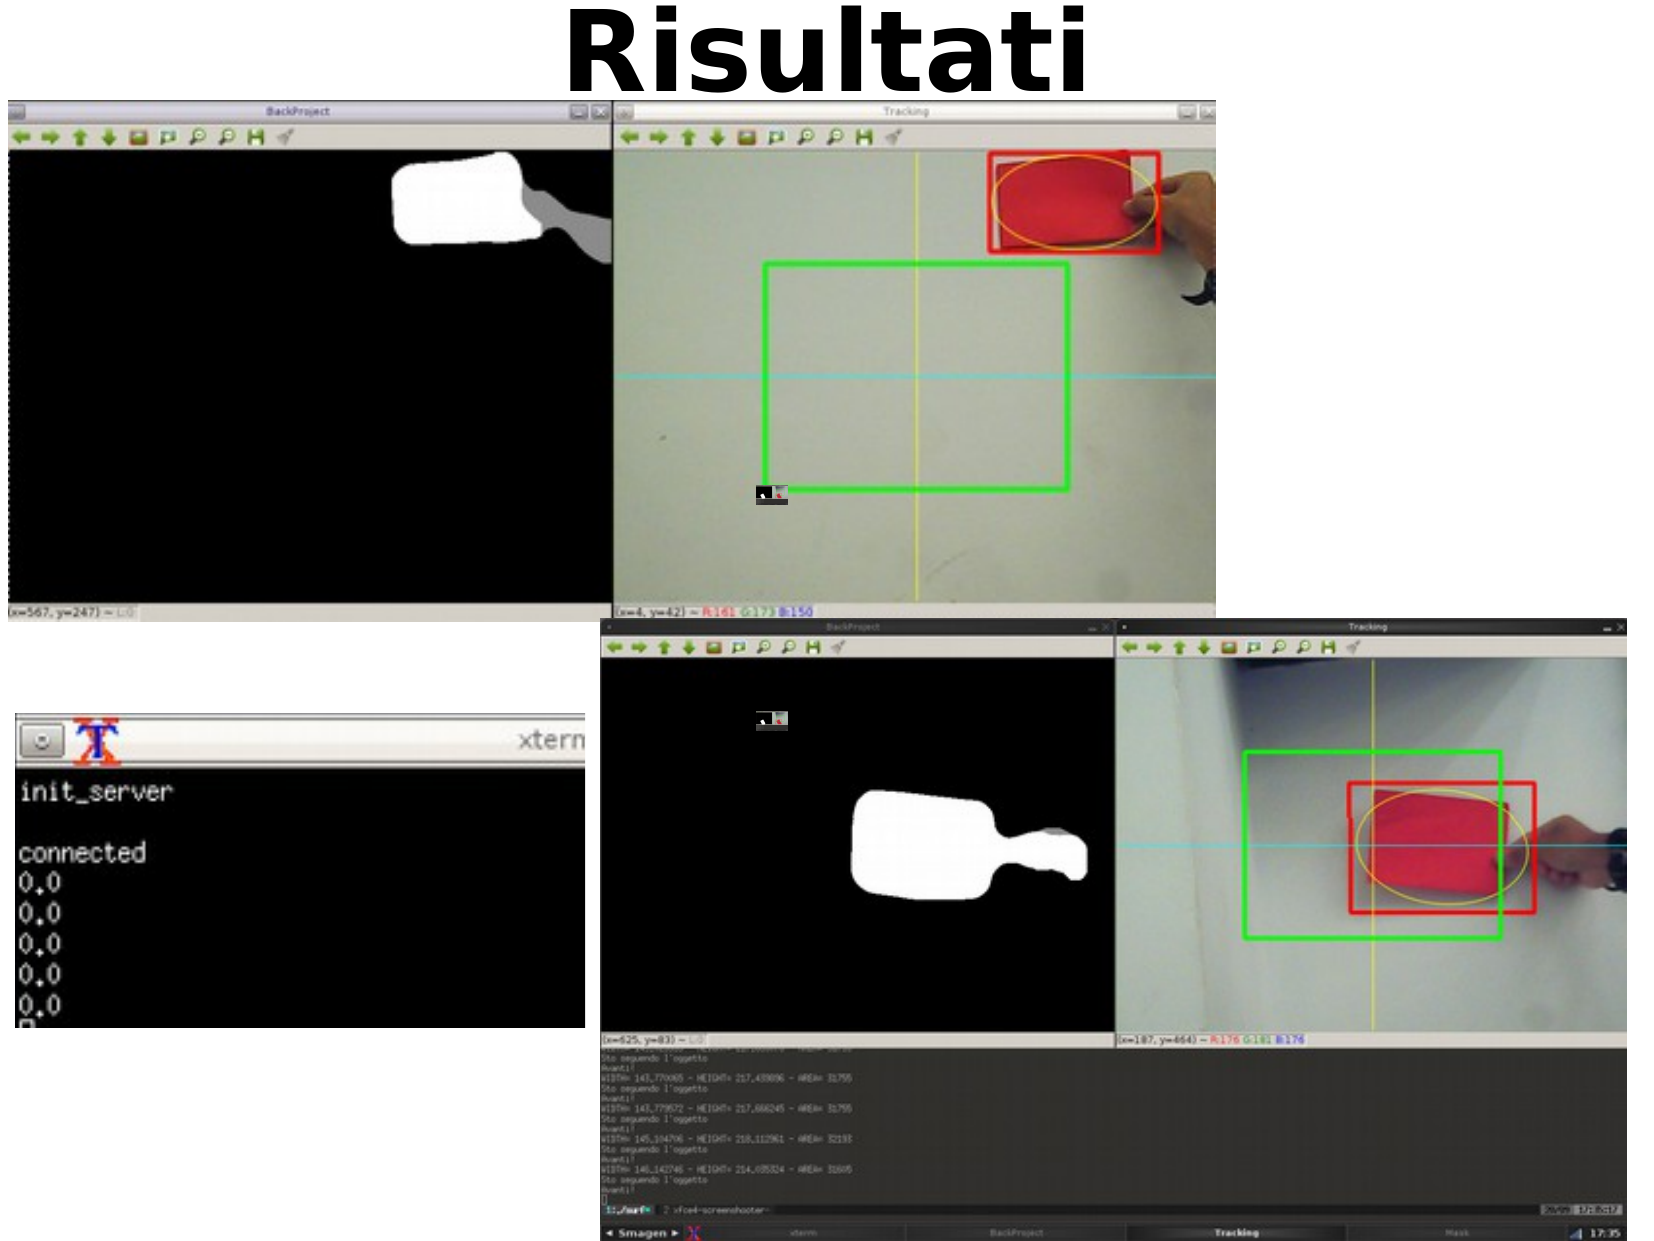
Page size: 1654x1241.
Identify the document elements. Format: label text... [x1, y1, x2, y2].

picture [15, 713, 586, 1028]
picture [8, 100, 1627, 1241]
title Risultati [82, 0, 1571, 157]
